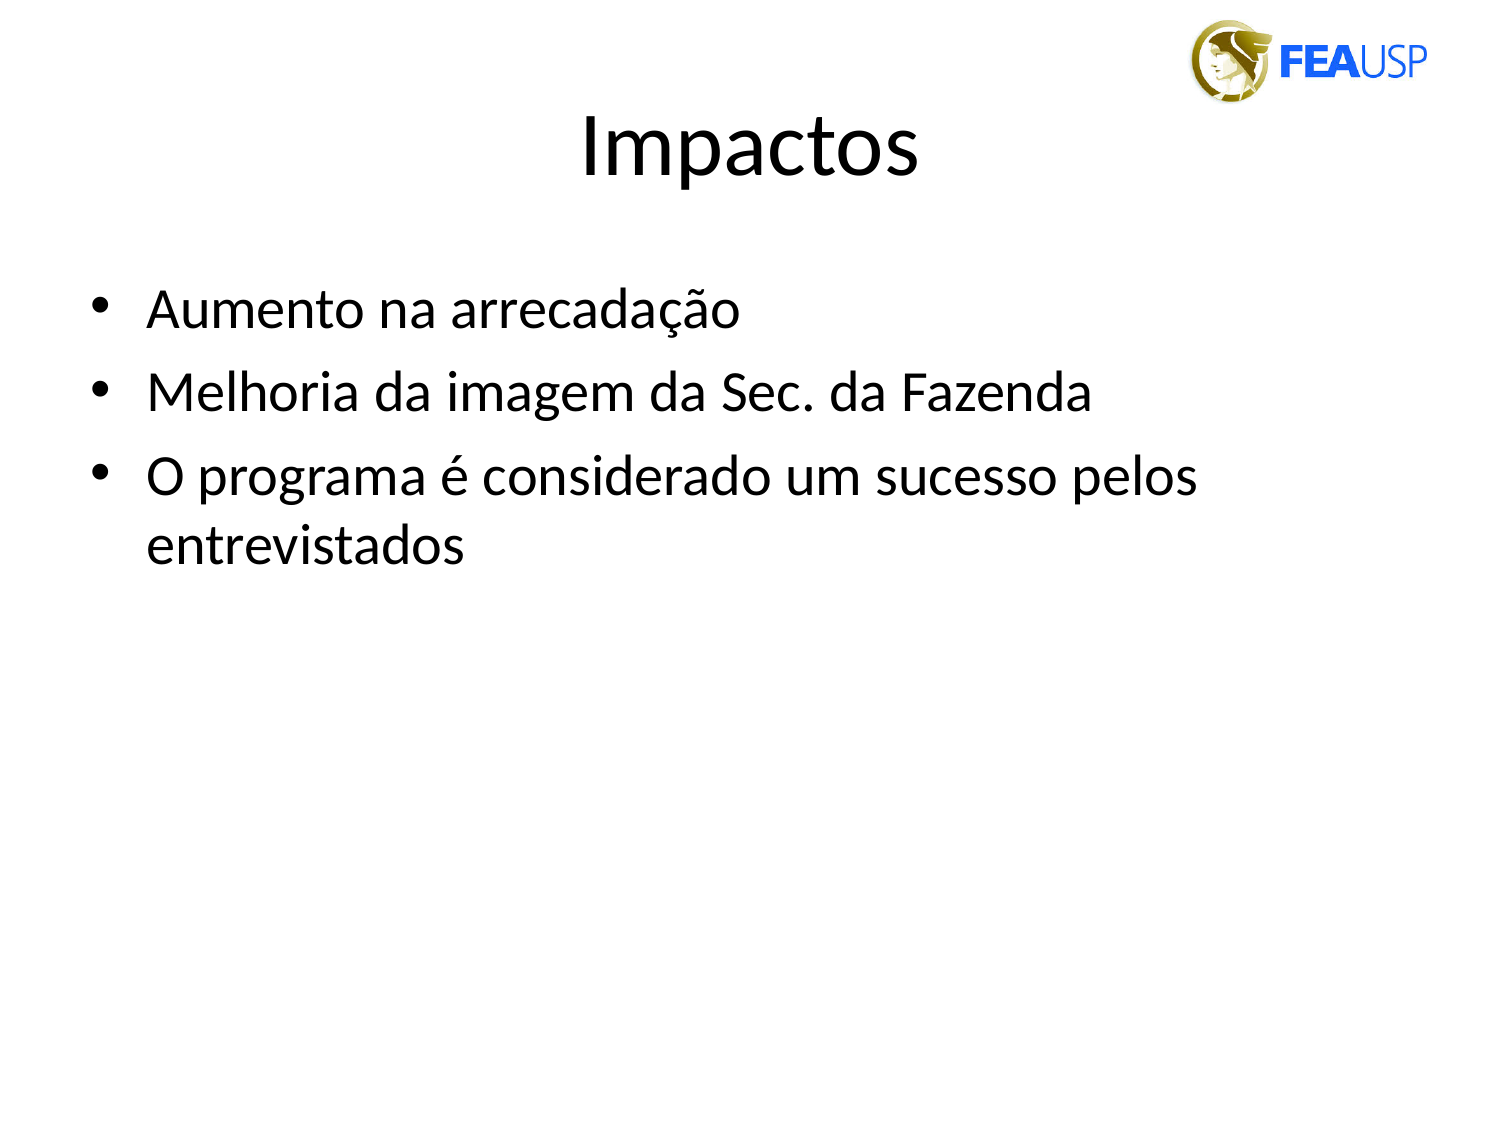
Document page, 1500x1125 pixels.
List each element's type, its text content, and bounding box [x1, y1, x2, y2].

title Impactos [75, 45, 1425, 233]
list Aumento na arrecadação Melhoria da imagem da Sec. da Fazenda O programa é considerado um sucesso pelos entrevistados [75, 262, 1425, 1005]
picture [1187, 19, 1427, 105]
